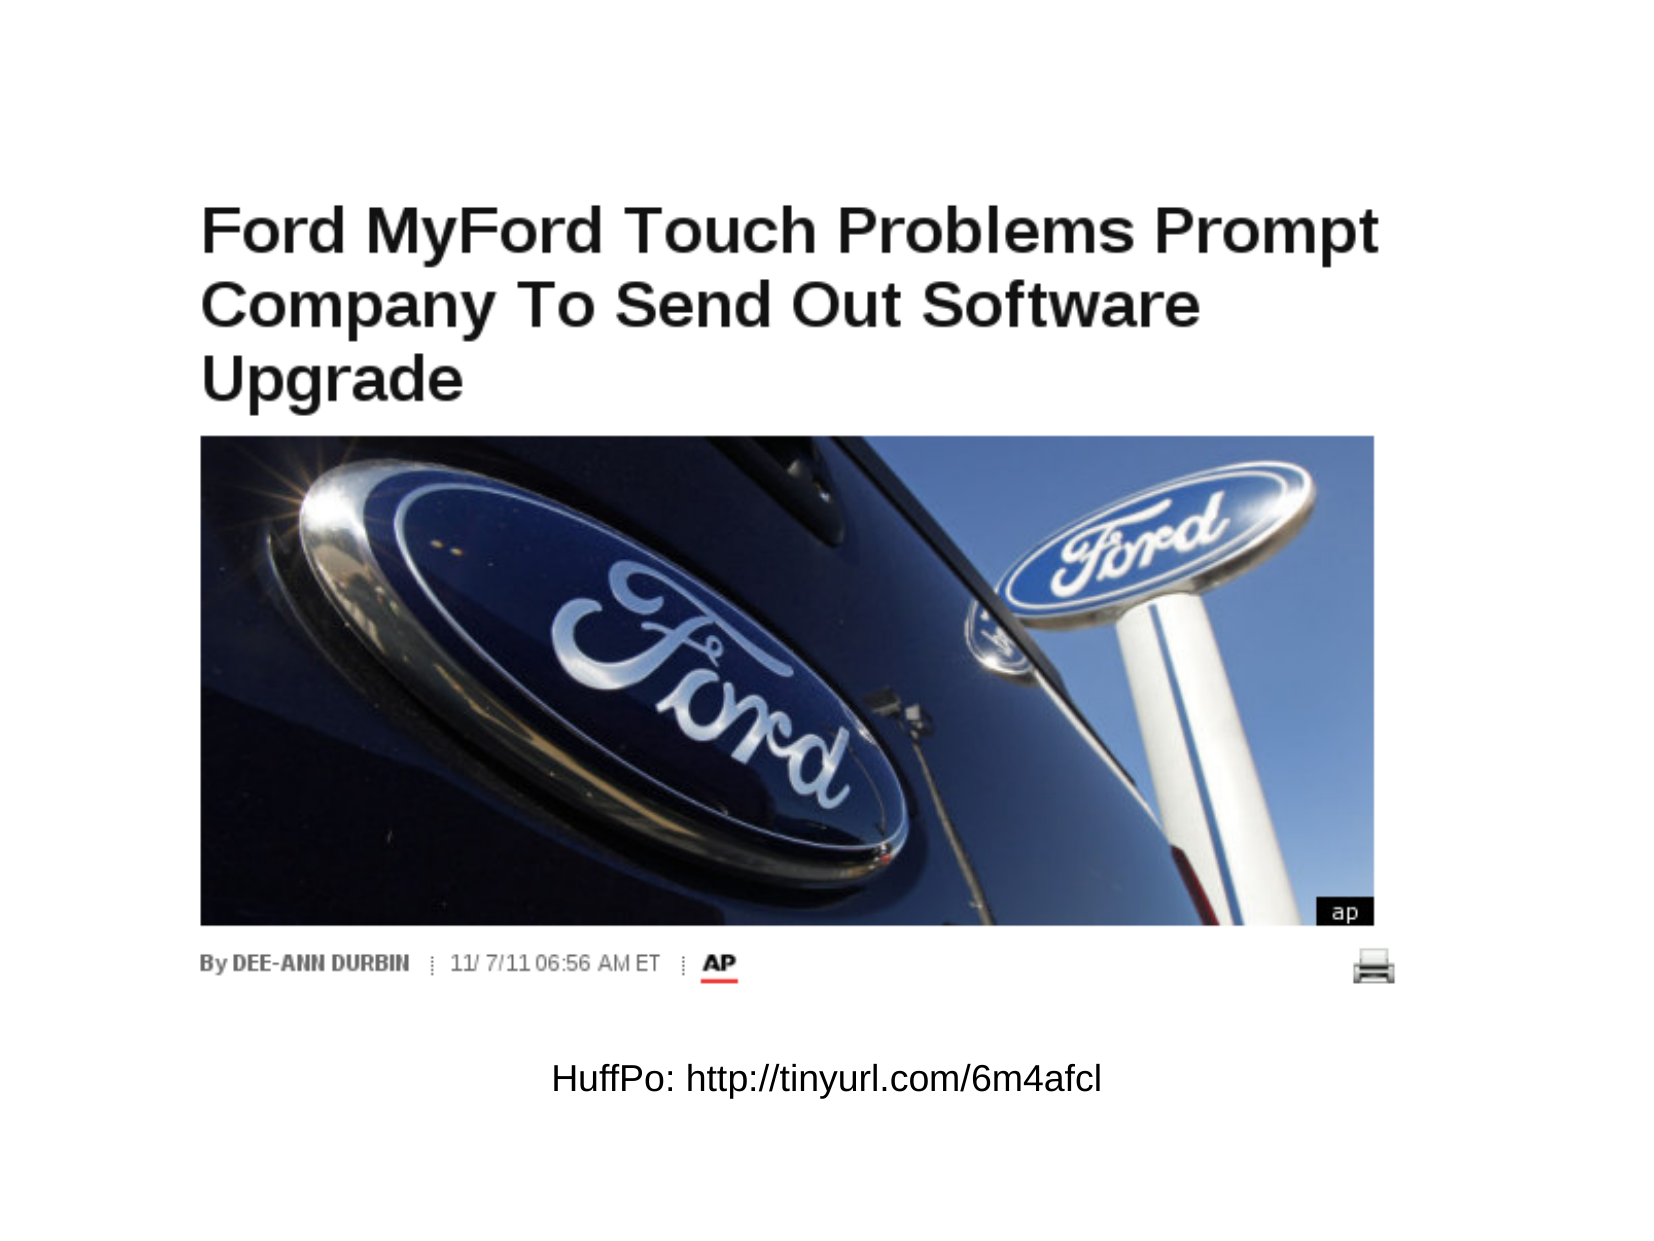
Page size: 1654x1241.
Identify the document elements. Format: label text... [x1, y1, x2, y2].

picture [160, 171, 1426, 991]
text_box HuffPo: http://tinyurl.com/6m4afcl [536, 1050, 1117, 1107]
